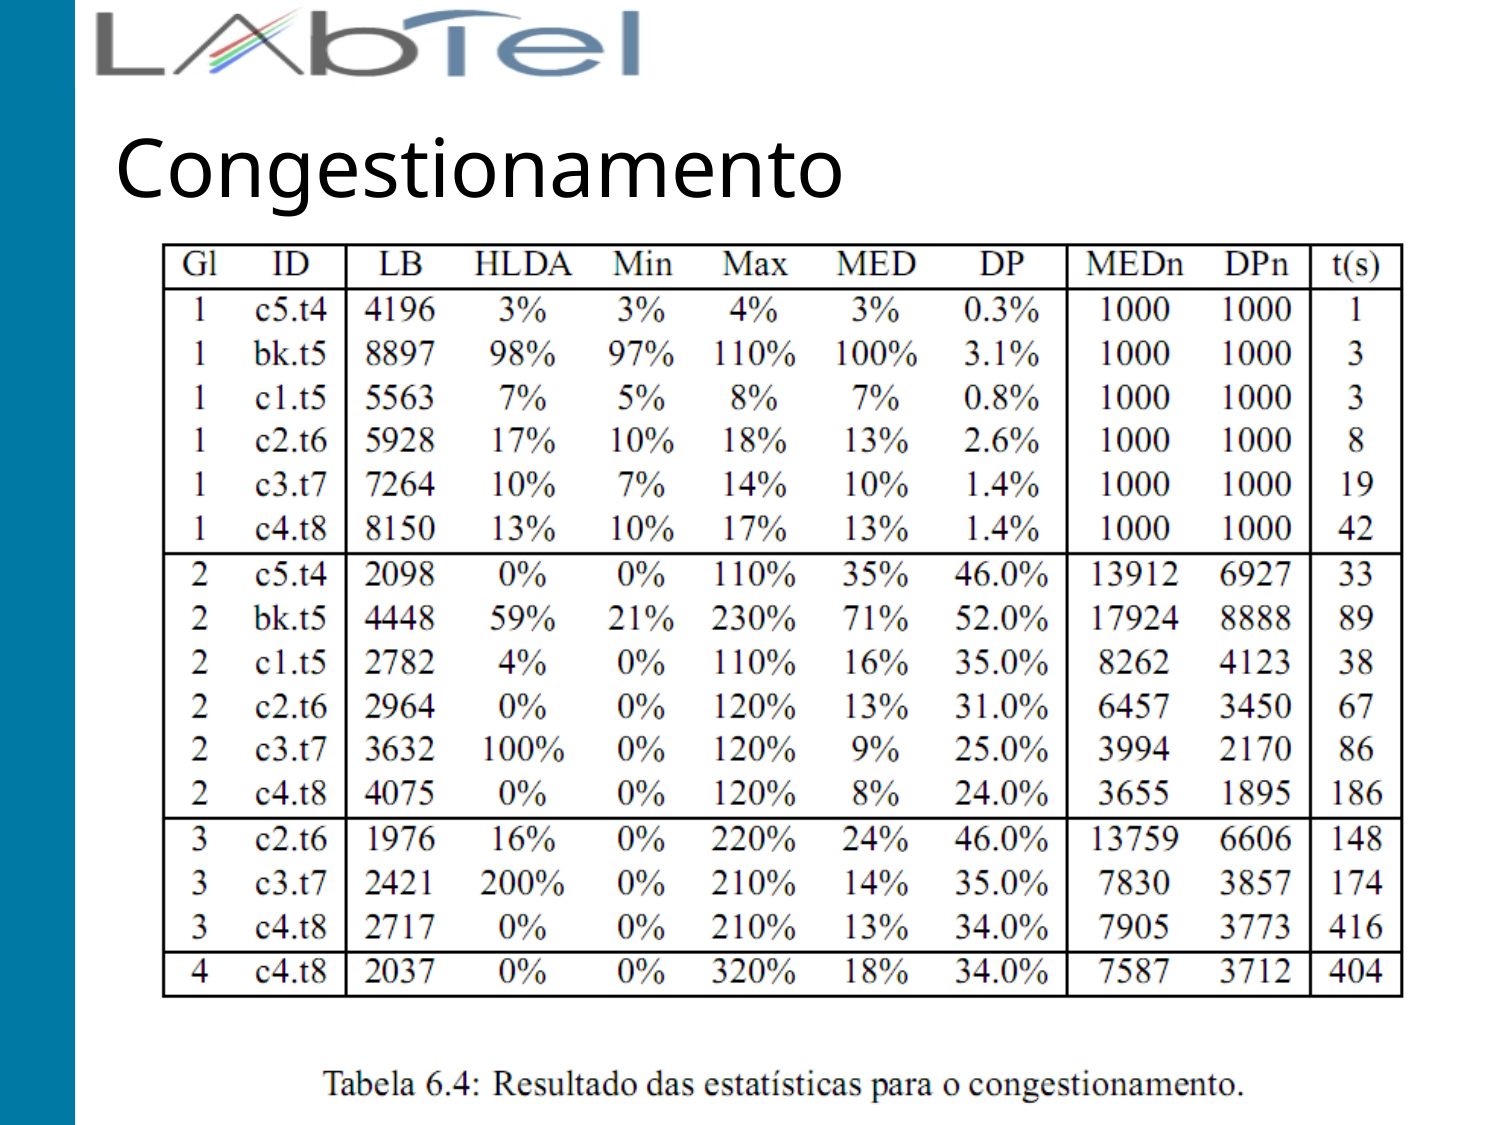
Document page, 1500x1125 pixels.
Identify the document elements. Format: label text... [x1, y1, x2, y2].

picture [76, 0, 676, 88]
text_box Congestionamento [99, 104, 1463, 225]
picture [147, 237, 1412, 1106]
